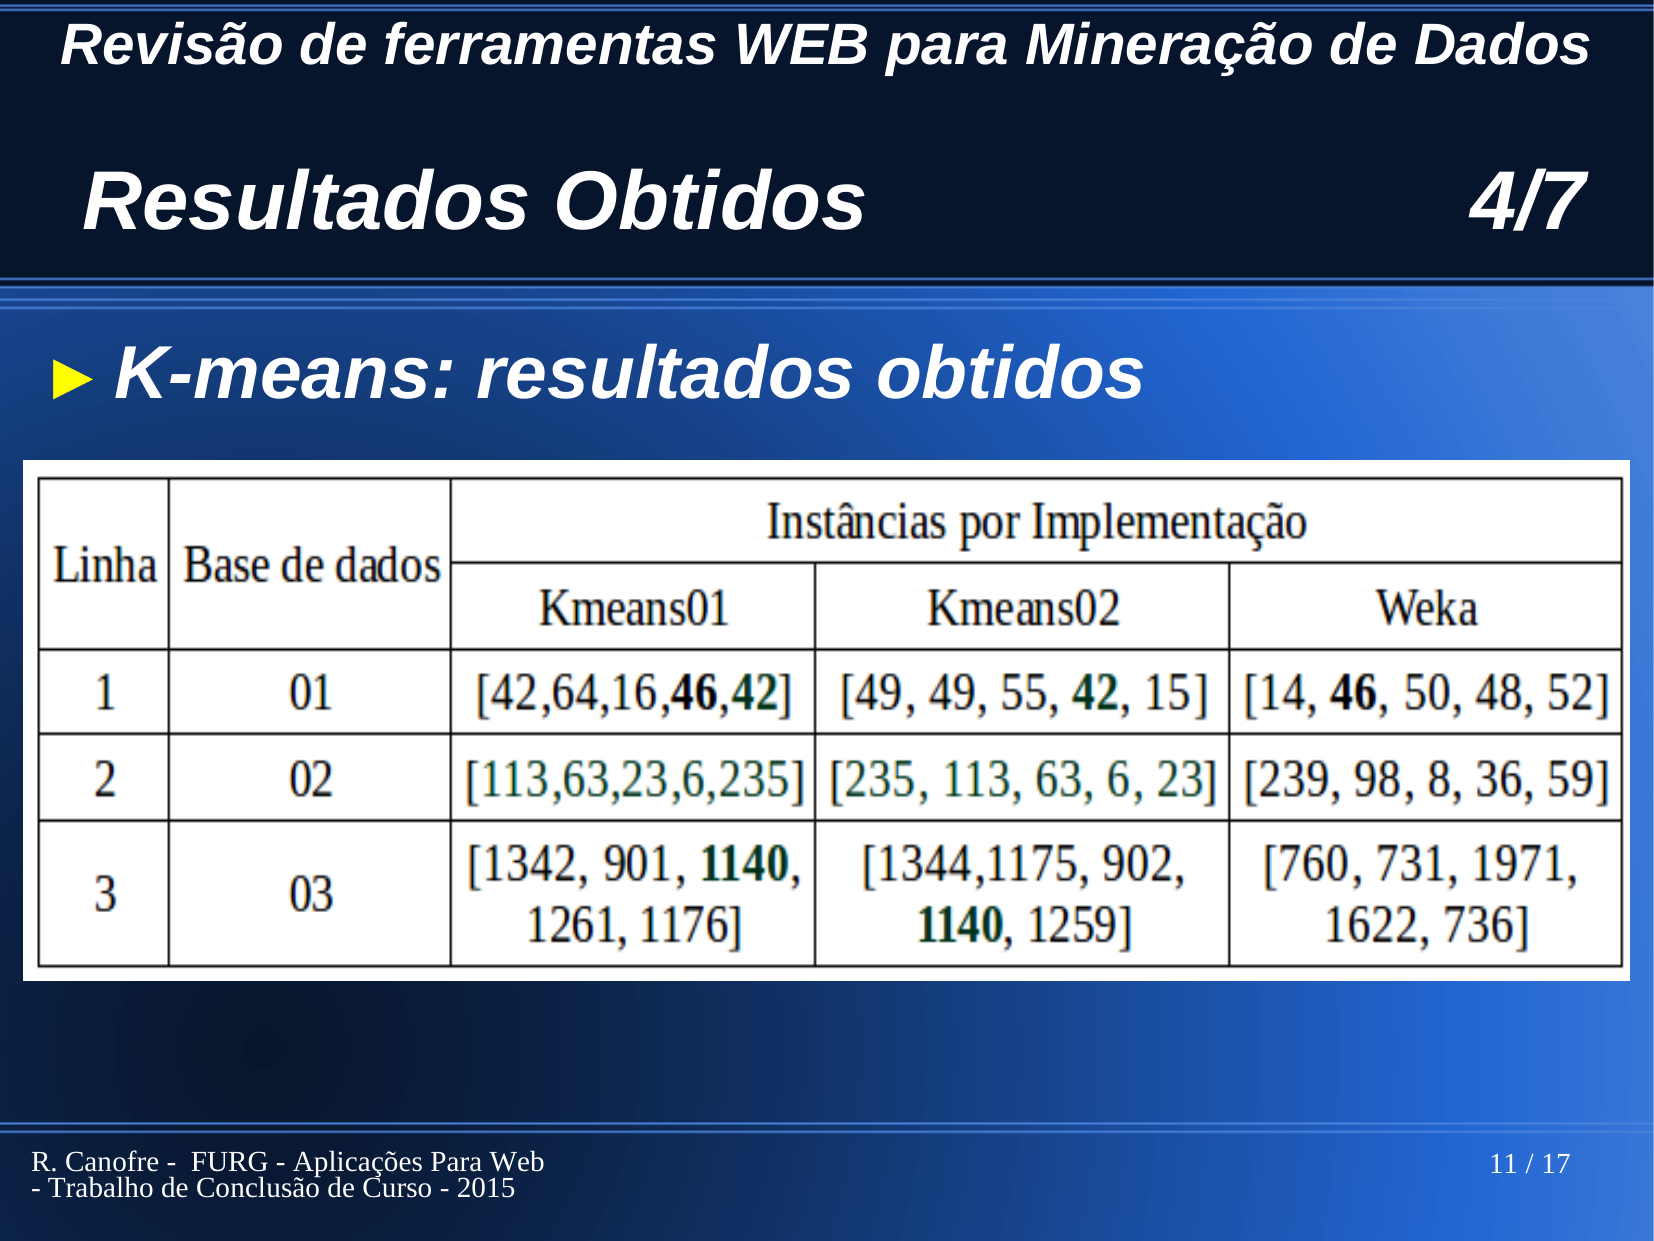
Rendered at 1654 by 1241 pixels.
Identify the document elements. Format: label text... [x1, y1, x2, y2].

title Resultados Obtidos 4/7 [82, 129, 1607, 272]
title Revisão de ferramentas WEB para Mineração de Dados [0, 5, 1654, 83]
picture [0, 83, 1654, 1241]
text_box K-means: resultados obtidos [35, 330, 1630, 426]
picture [0, 0, 1654, 5]
